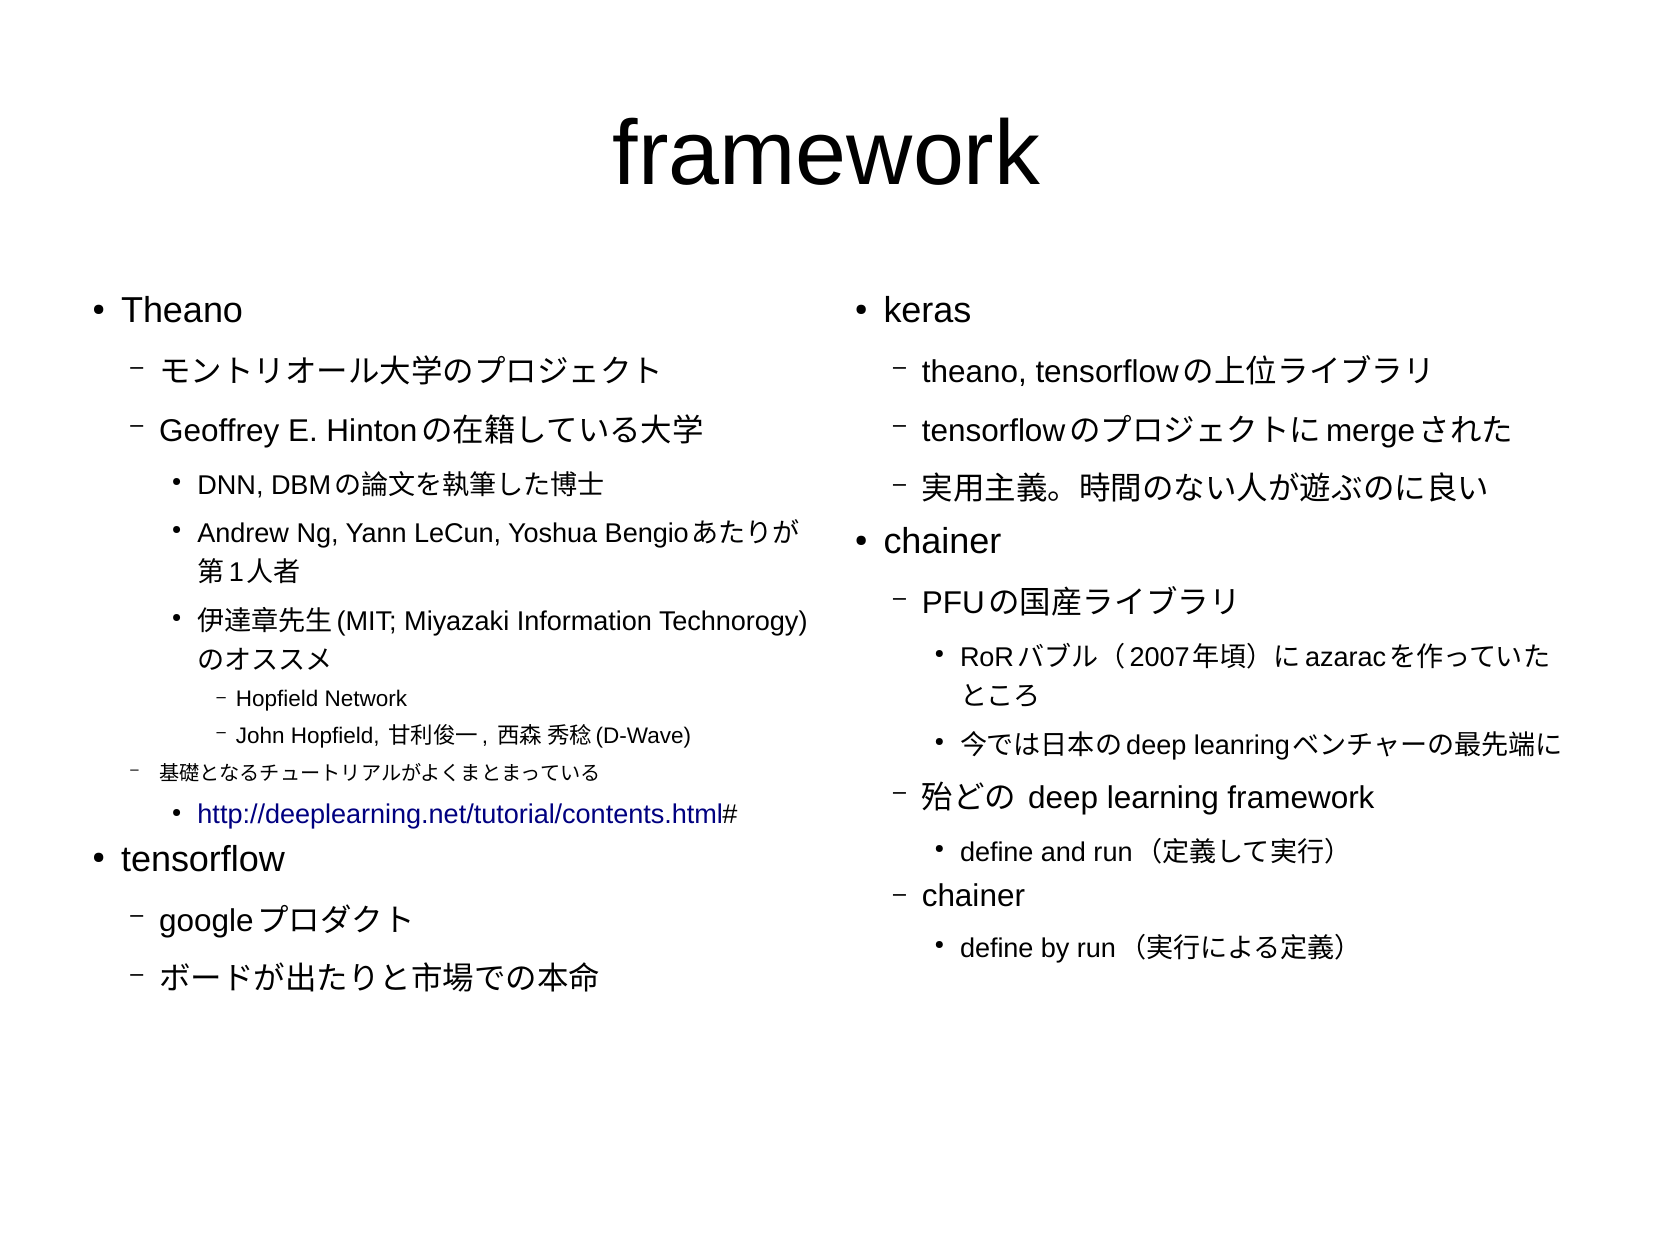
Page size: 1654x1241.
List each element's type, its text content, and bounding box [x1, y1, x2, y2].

title framework [82, 49, 1571, 257]
list Theano モントリオール大学のプロジェクト Geoffrey E. Hintonの在籍している大学 DNN, DBMの論文を執筆した博士 Andrew Ng, Yann LeCun, Yoshua Bengioあたりが第1人者 伊達章先生(MIT; Miyazaki Information Technorogy)のオススメ Hopfield Network John Hopfield, 甘利俊一, 西森 秀稔(D-Wave) 基礎となるチュートリアルがよくまとまっている http://deeplearning.net/tutorial/contents.html# tensorflow googleプロダクト ボードが出たりと市場での本命 [82, 290, 809, 1010]
list keras theano, tensorflowの上位ライブラリ tensorflowのプロジェクトにmergeされた 実用主義。時間のない人が遊ぶのに良い chainer PFUの国産ライブラリ RoRバブル（2007年頃）にazaracを作っていたところ 今では日本のdeep leanringベンチャーの最先端に 殆どの deep learning framework define and run（定義して実行） chainer define by run（実行による定義） [845, 290, 1572, 1010]
